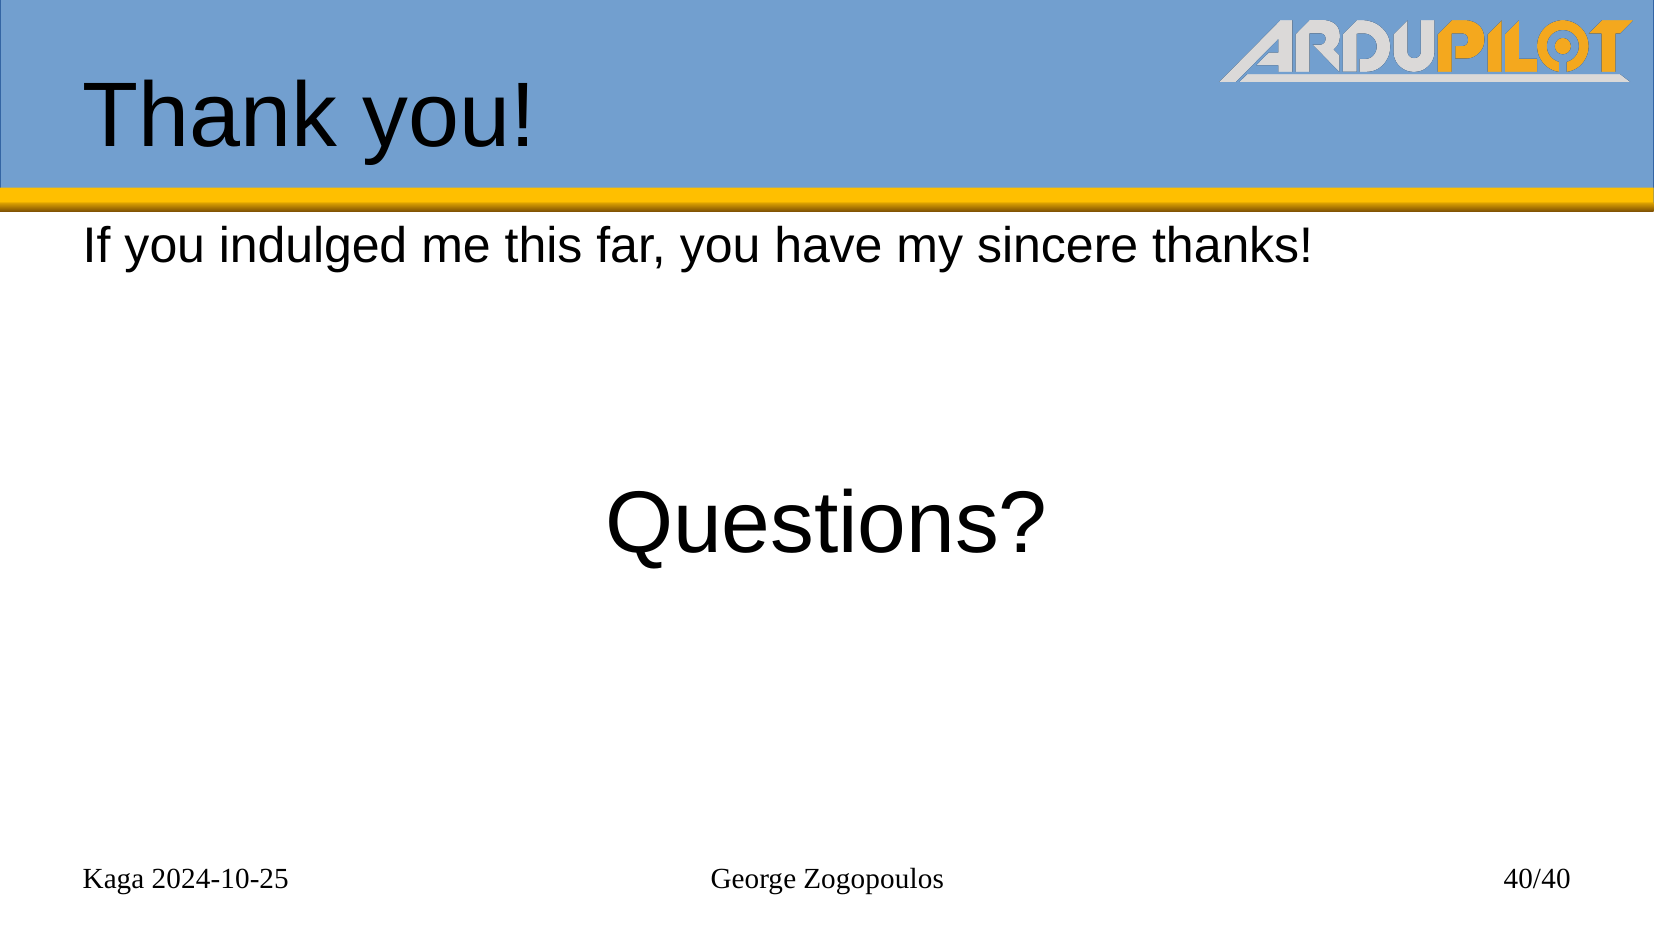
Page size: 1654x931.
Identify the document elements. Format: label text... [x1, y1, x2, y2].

title Thank you! [82, 37, 1571, 193]
picture [1219, 20, 1633, 82]
list If you indulged me this far, you have my sincere thanks! Questions? [82, 217, 1571, 757]
